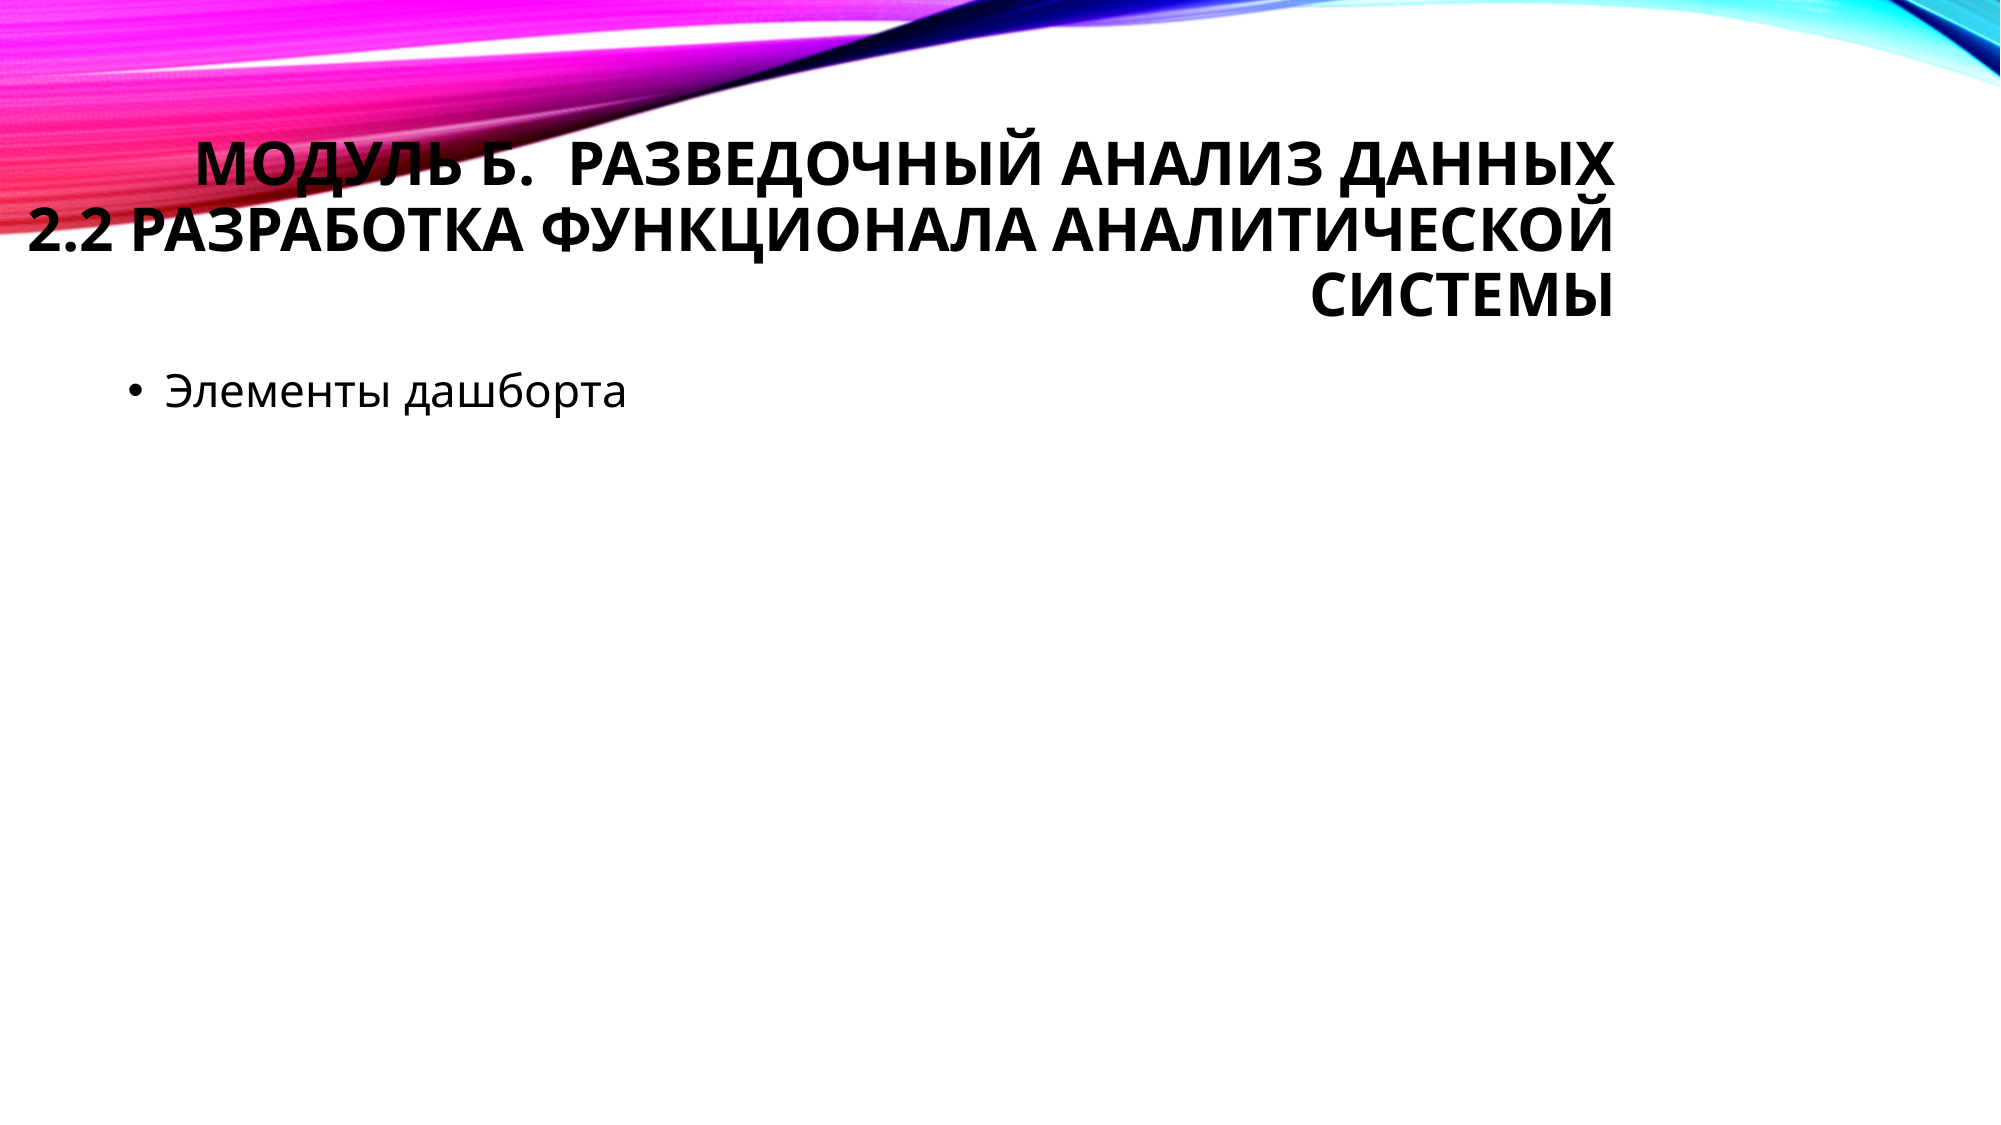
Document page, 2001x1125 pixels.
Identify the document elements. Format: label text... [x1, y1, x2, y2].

title Модуль Б. Разведочный анализ данных 2.2 Разработка функционала аналитической системы [12, 125, 1888, 338]
list Элементы дашборта [112, 360, 1888, 1021]
